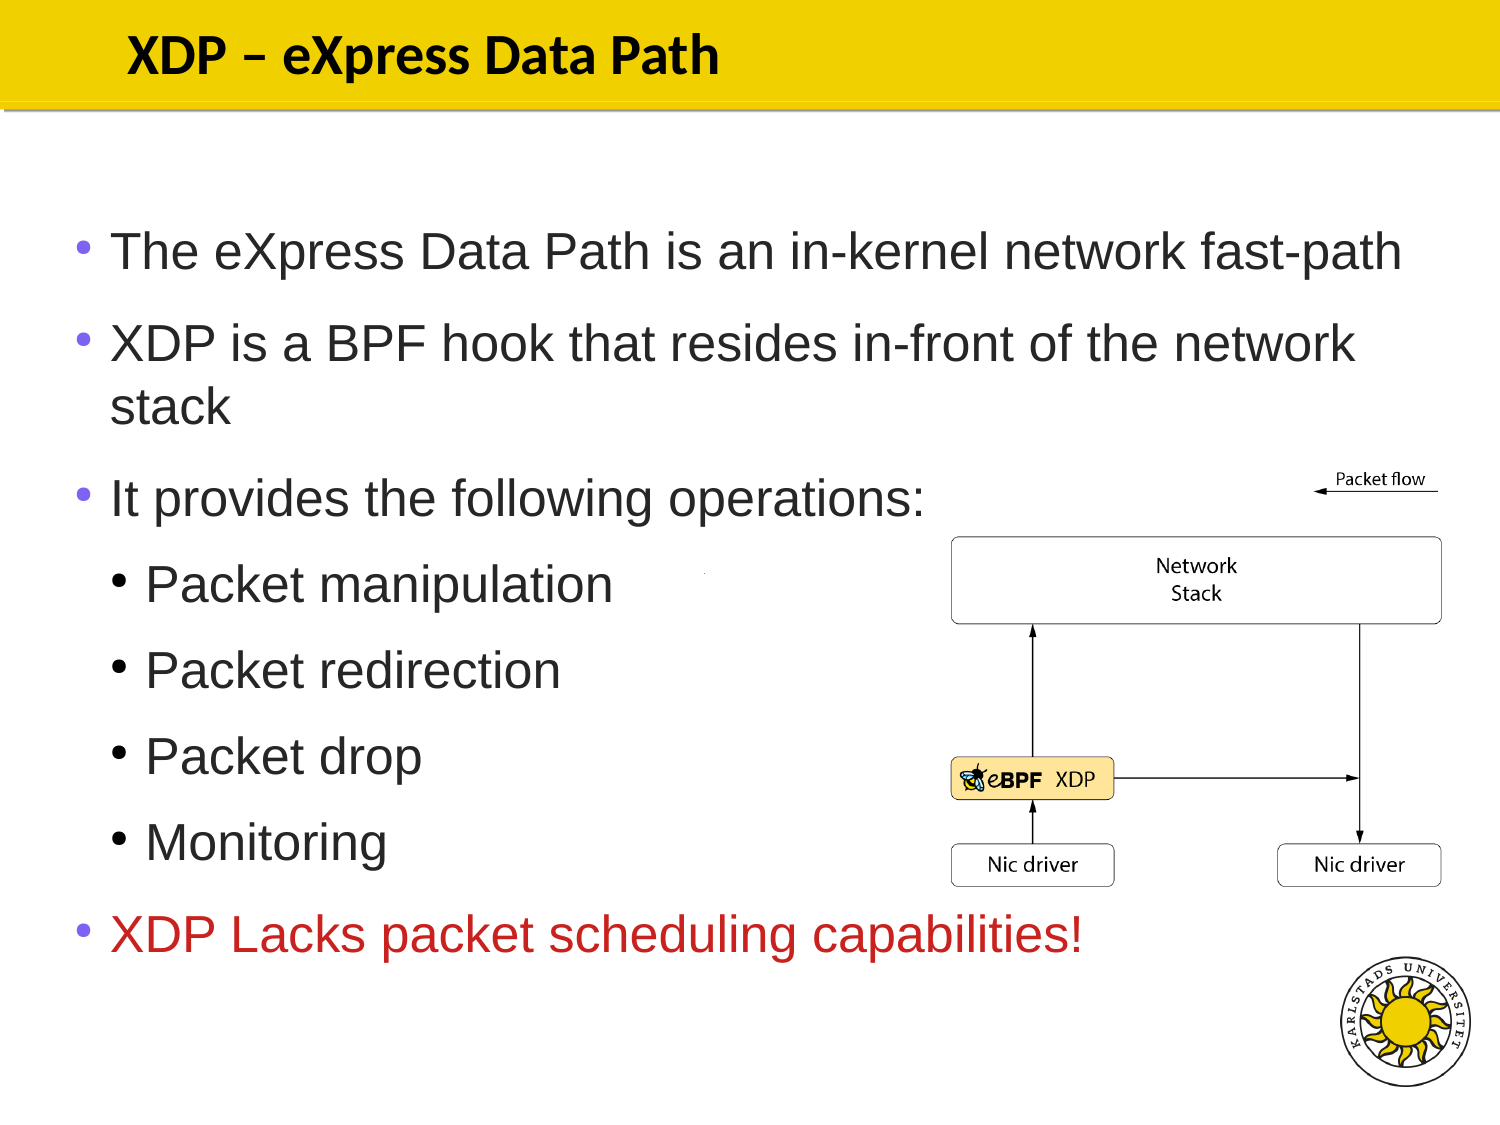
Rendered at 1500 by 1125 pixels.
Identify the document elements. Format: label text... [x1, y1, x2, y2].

list The eXpress Data Path is an in-kernel network fast-path XDP is a BPF hook that resides in-front of the network stack It provides the following operations: Packet manipulation Packet redirection Packet drop Monitoring XDP Lacks packet scheduling capabilities! [59, 137, 1456, 991]
title XDP – eXpress Data Path [112, 0, 1388, 102]
picture [950, 469, 1442, 887]
picture [1340, 948, 1471, 1095]
